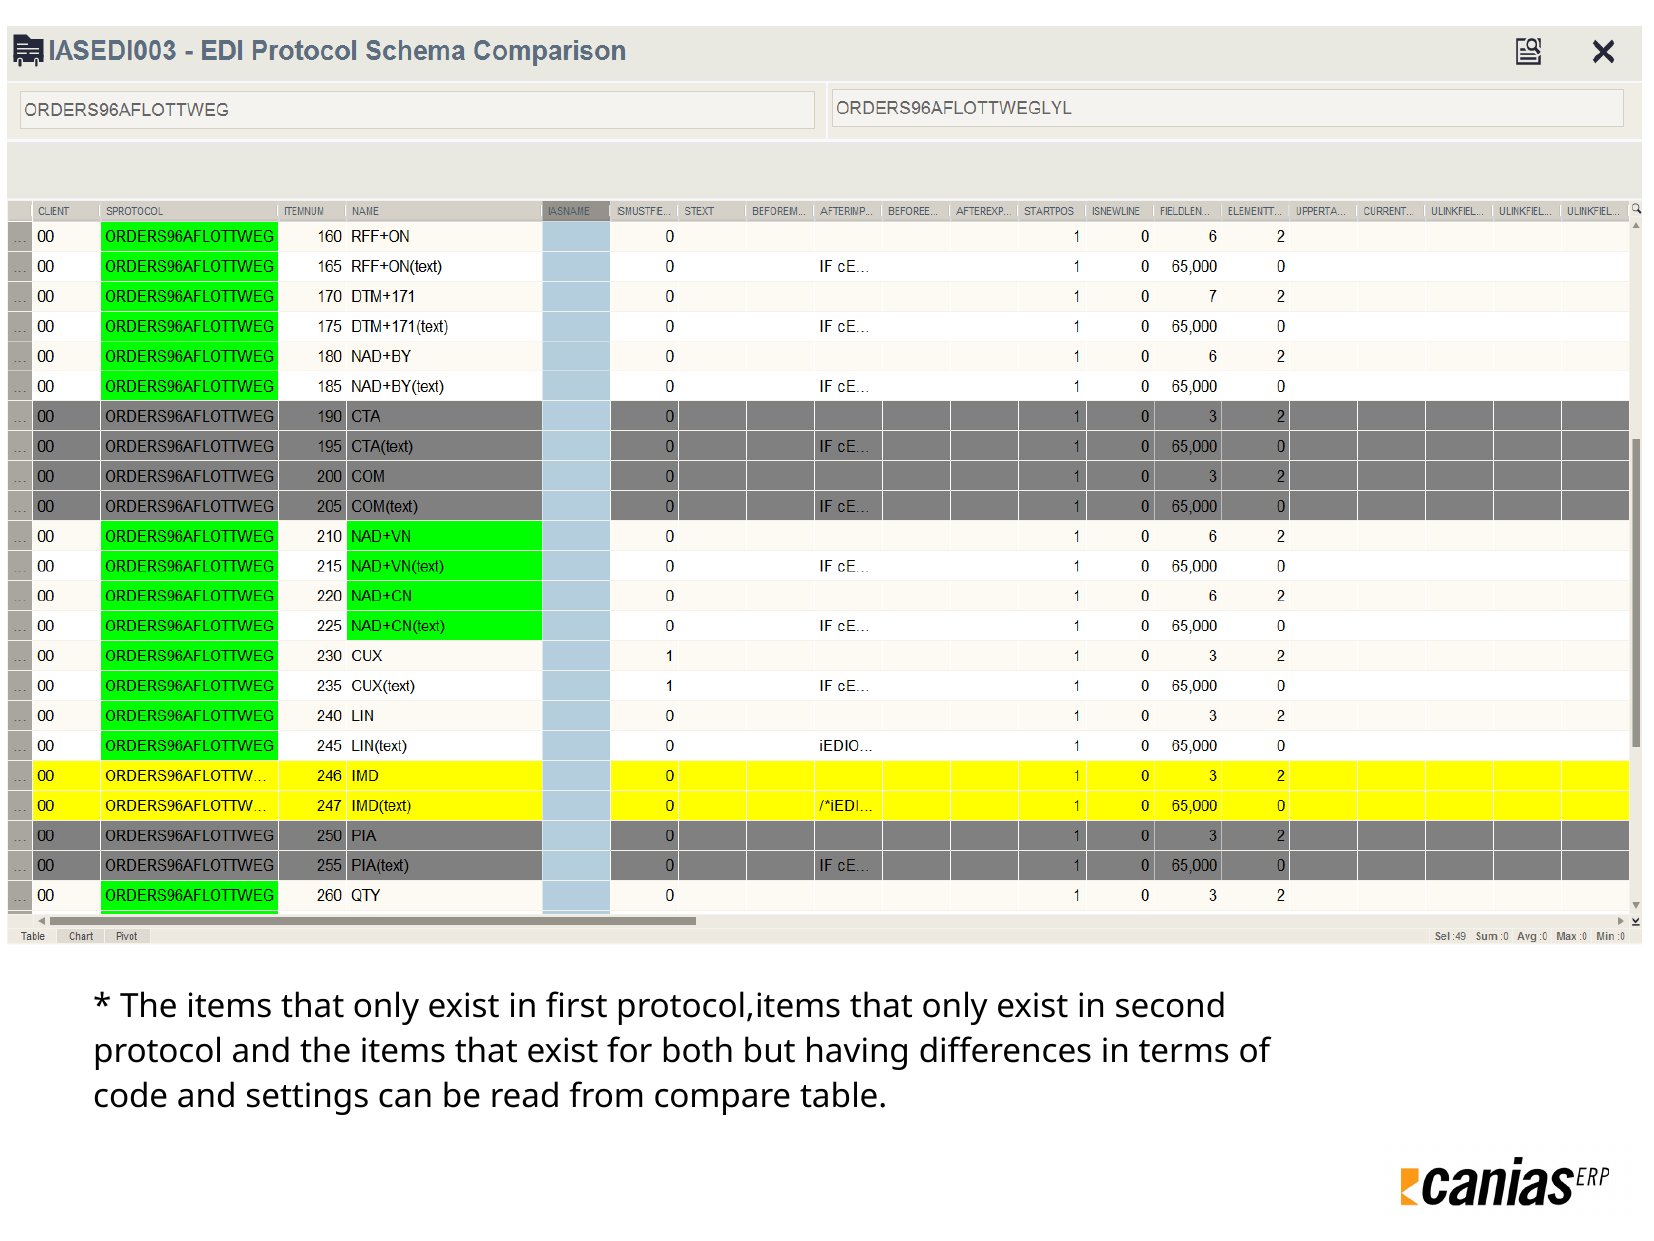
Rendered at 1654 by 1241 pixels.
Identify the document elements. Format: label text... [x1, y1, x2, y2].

picture [1375, 1139, 1635, 1223]
picture [7, 26, 1642, 945]
text_box * The items that only exist in first protocol,items that only exist in second protocol and the items that exist for both but having differences in terms of code and settings can be read from compare table. [78, 974, 1371, 1141]
